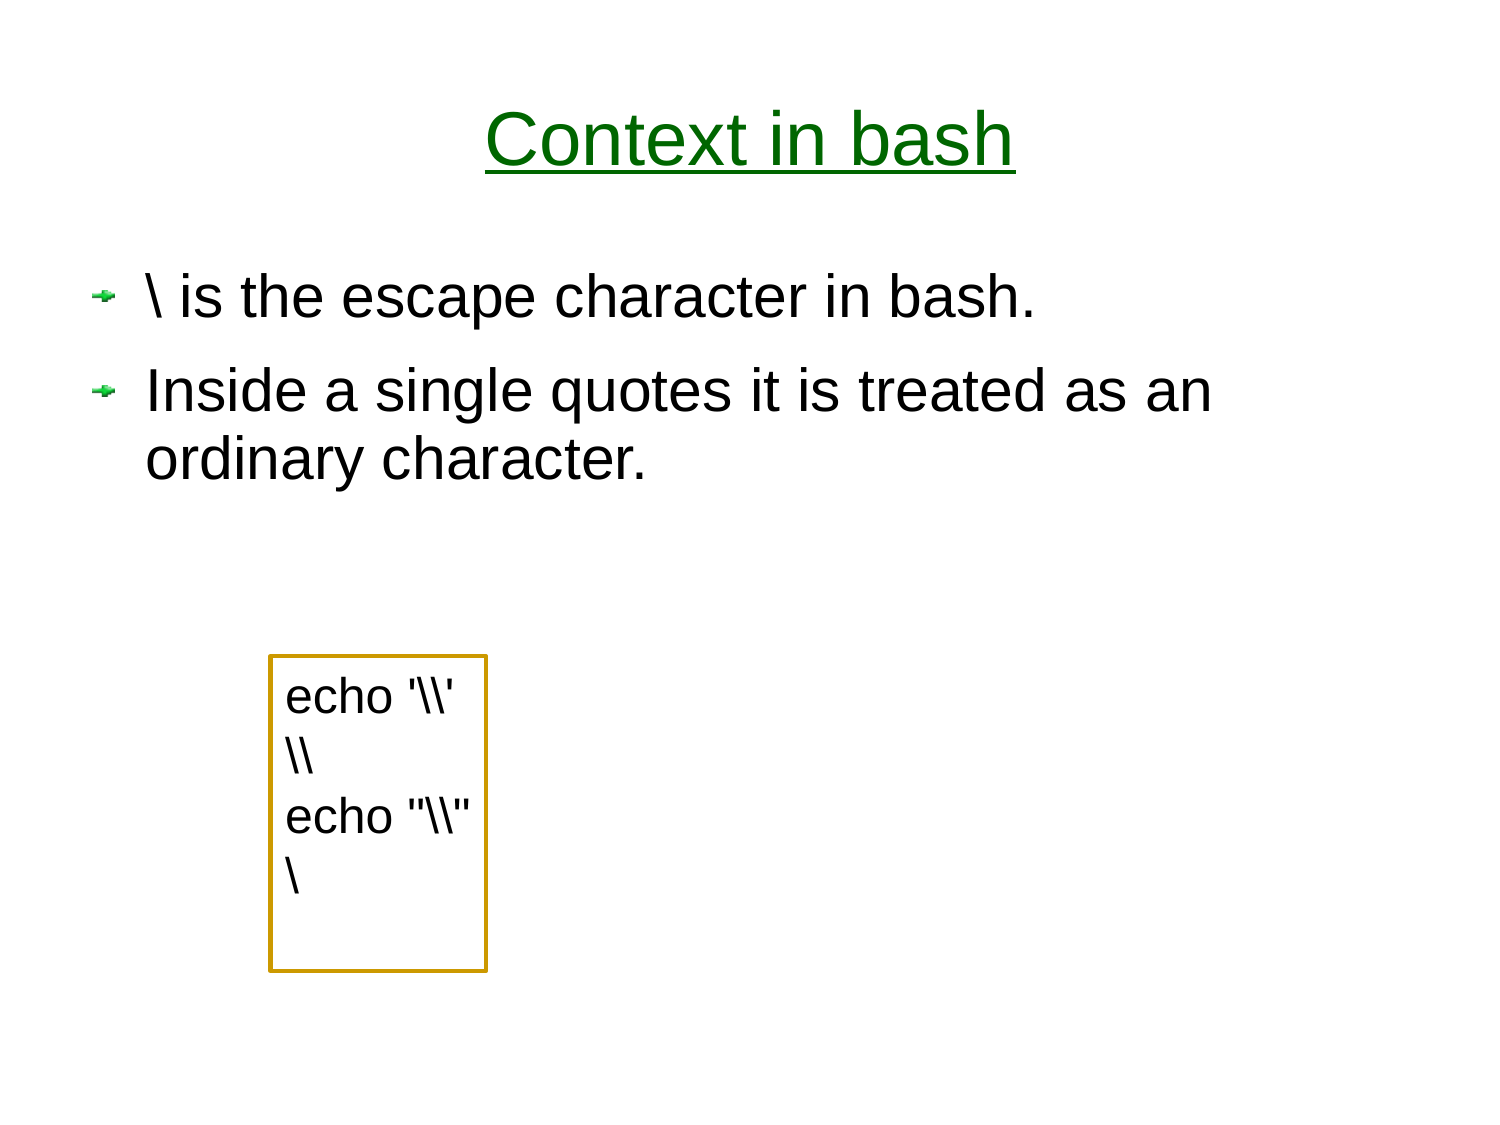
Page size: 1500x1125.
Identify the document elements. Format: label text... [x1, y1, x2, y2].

list \ is the escape character in bash. Inside a single quotes it is treated as an ordinary character. [75, 262, 1430, 575]
title Context in bash [75, 45, 1425, 233]
text_box echo '\\' \\ echo "\\" \ [270, 656, 486, 972]
